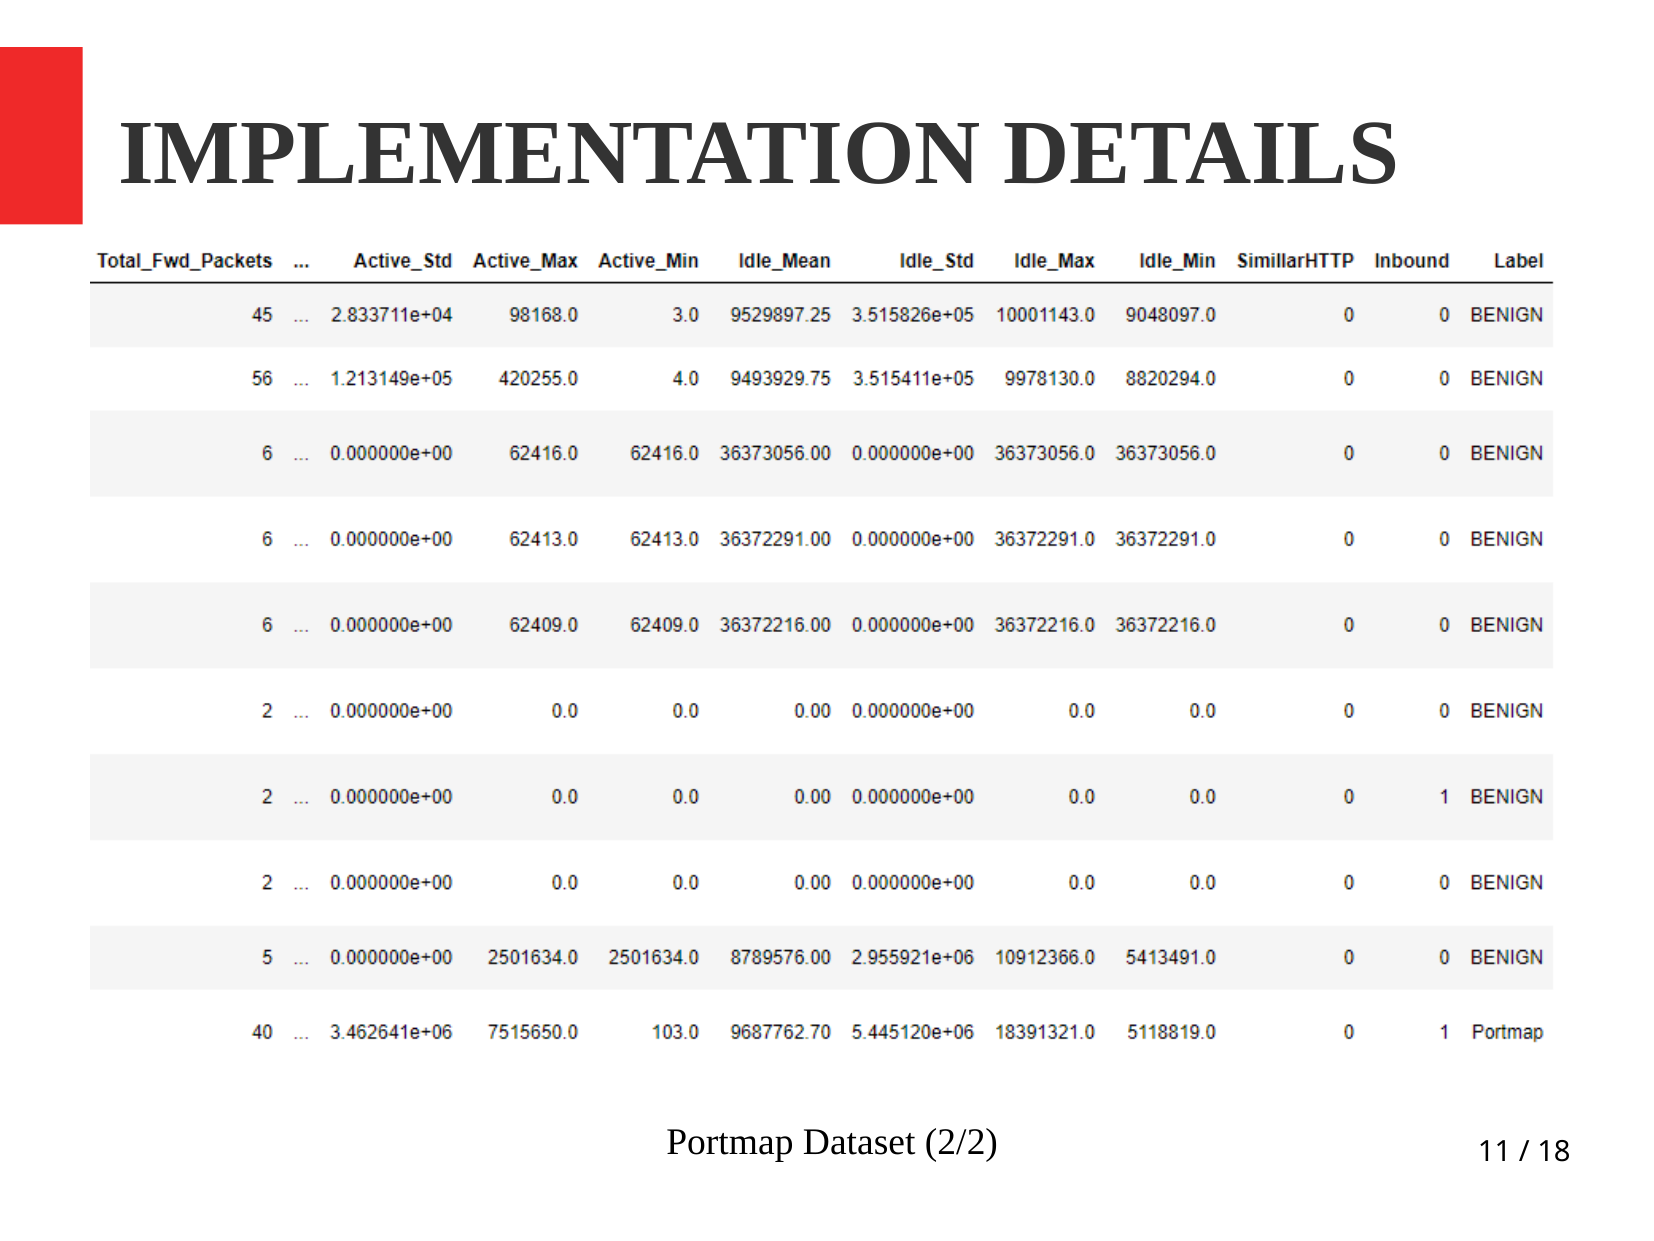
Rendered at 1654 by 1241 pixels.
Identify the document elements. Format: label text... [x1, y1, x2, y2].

text_box Portmap Dataset (2/2) [105, 1126, 1561, 1171]
title IMPLEMENTATION DETAILS [118, 49, 1571, 257]
picture [90, 236, 1566, 1126]
